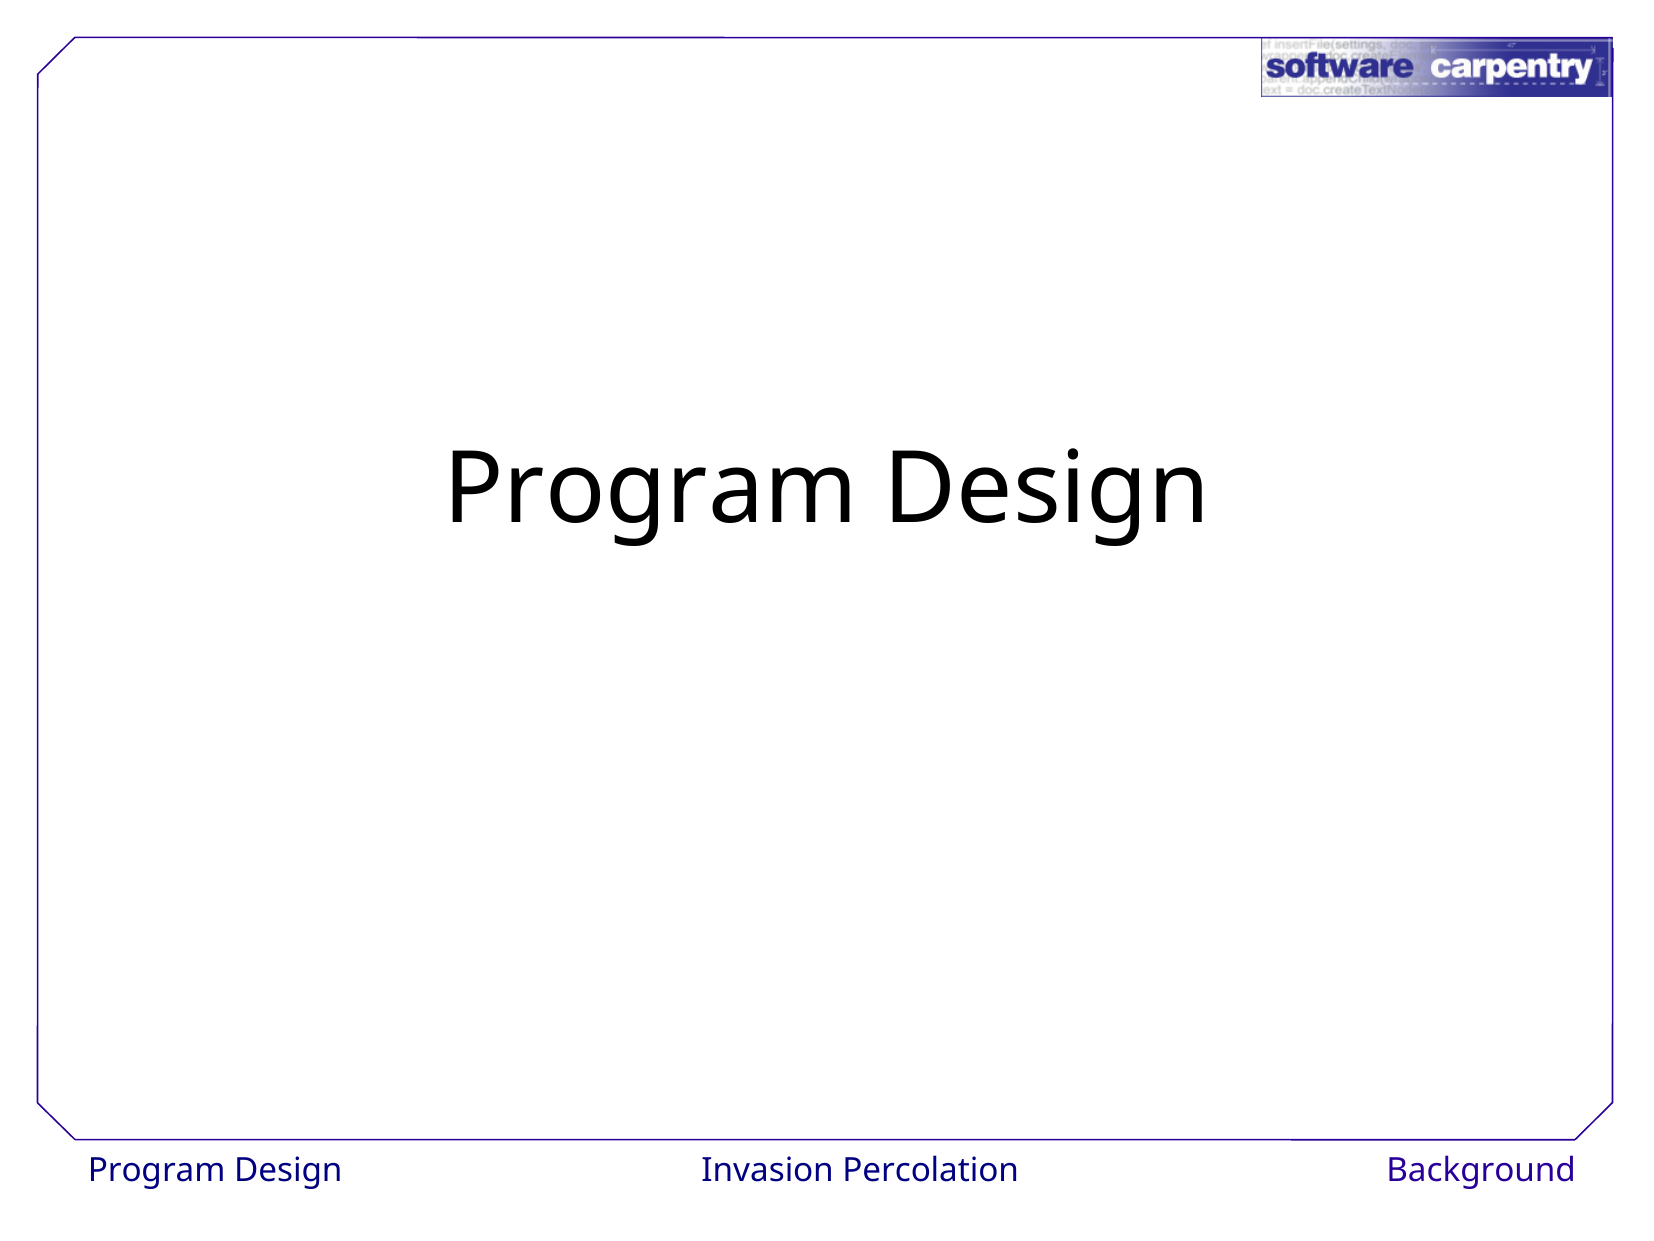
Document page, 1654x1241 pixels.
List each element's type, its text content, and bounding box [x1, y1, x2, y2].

text_box Program Design [335, 175, 1319, 847]
picture [1261, 39, 1613, 97]
